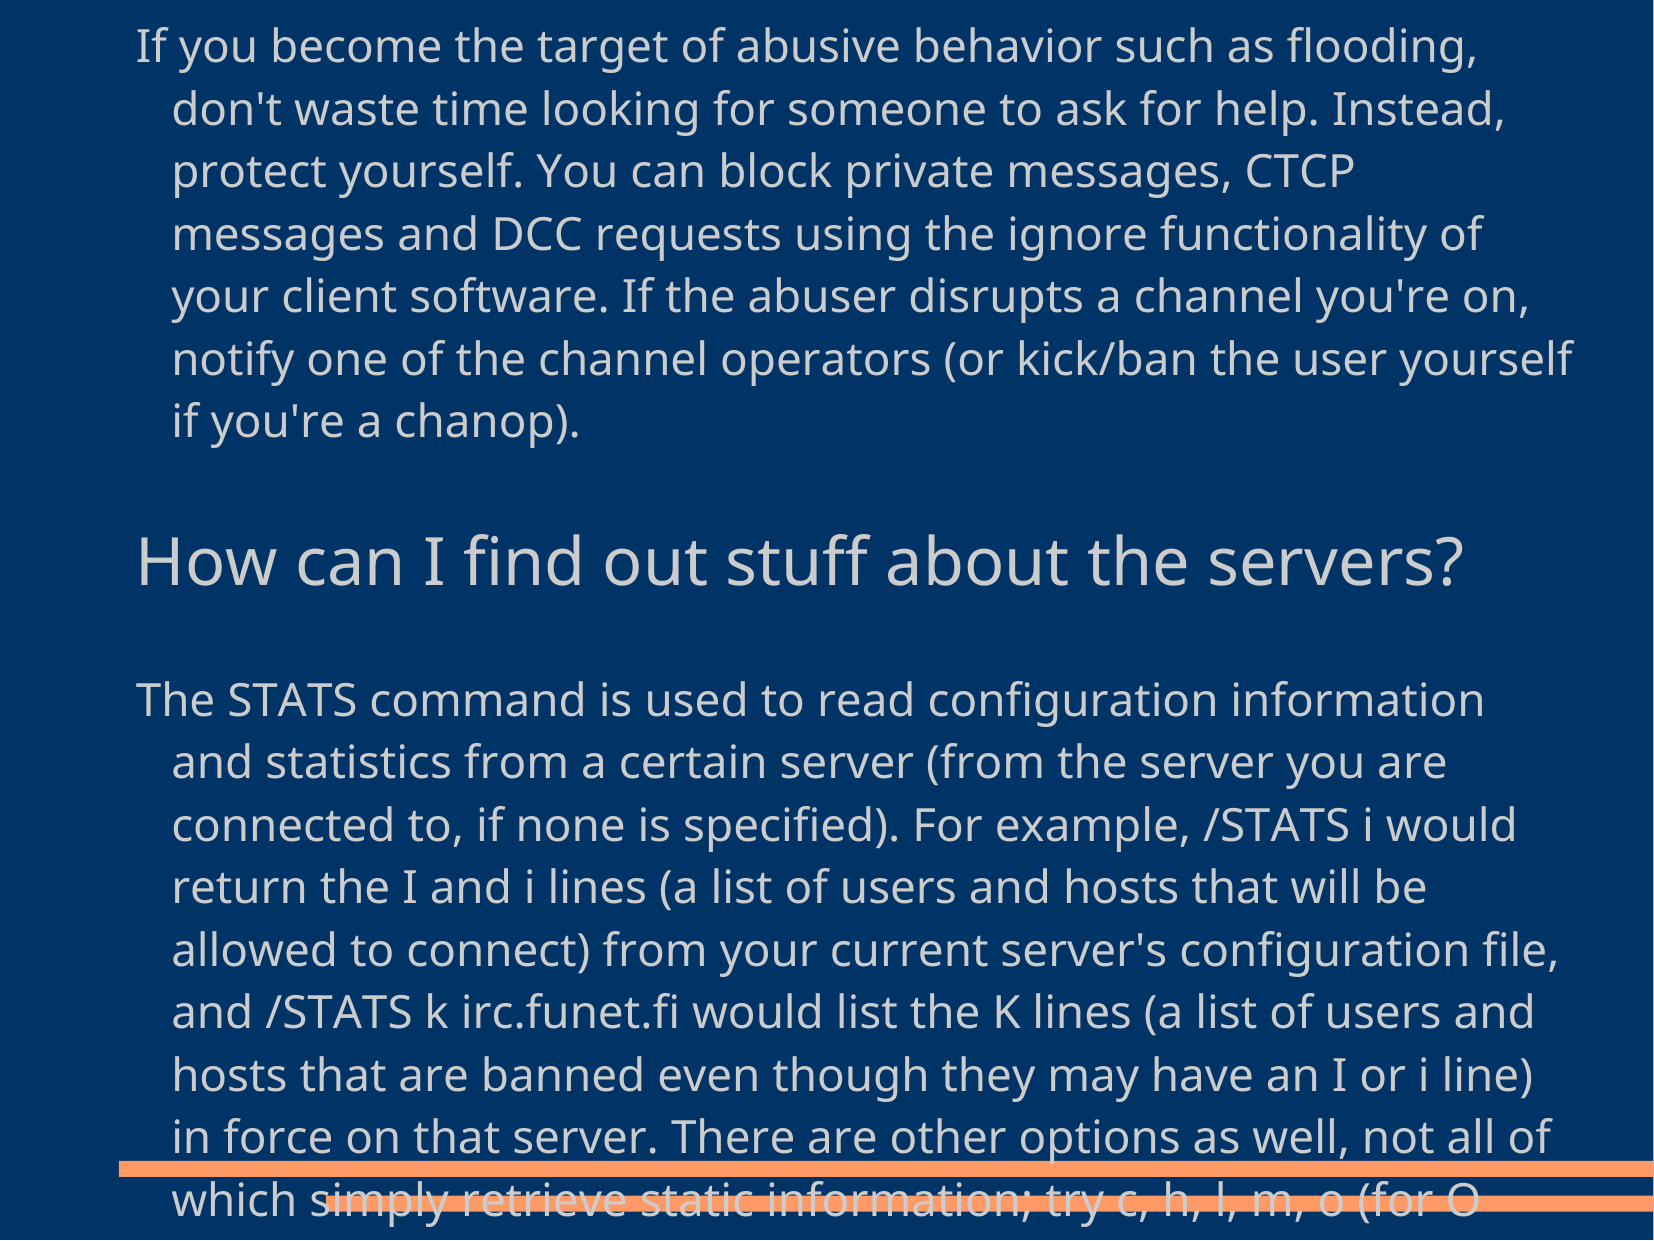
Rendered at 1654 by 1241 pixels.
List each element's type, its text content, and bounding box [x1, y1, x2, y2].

subtitle How do I get rid of someone who annoys me? If you become the target of abusive behavior such as flooding, don't waste time looking for someone to ask for help. Instead, protect yourself. You can block private messages, CTCP messages and DCC requests using the ignore functionality of your client software. If the abuser disrupts a channel you're on, notify one of the channel operators (or kick/ban the user yourself if you're a chanop). How can I find out stuff about the servers? The STATS command is used to read configuration information and statistics from a certain server (from the server you are connected to, if none is specified). For example, /STATS i would return the I and i lines (a list of users and hosts that will be allowed to connect) from your current server's configuration file, and /STATS k irc.funet.fi would list the K lines (a list of users and hosts that are banned even though they may have an I or i line) in force on that server. There are other options as well, not all of which simply retrieve static information; try c, h, l, m, o (for O lines, or operator host masks), u and y! [135, 0, 1576, 1241]
